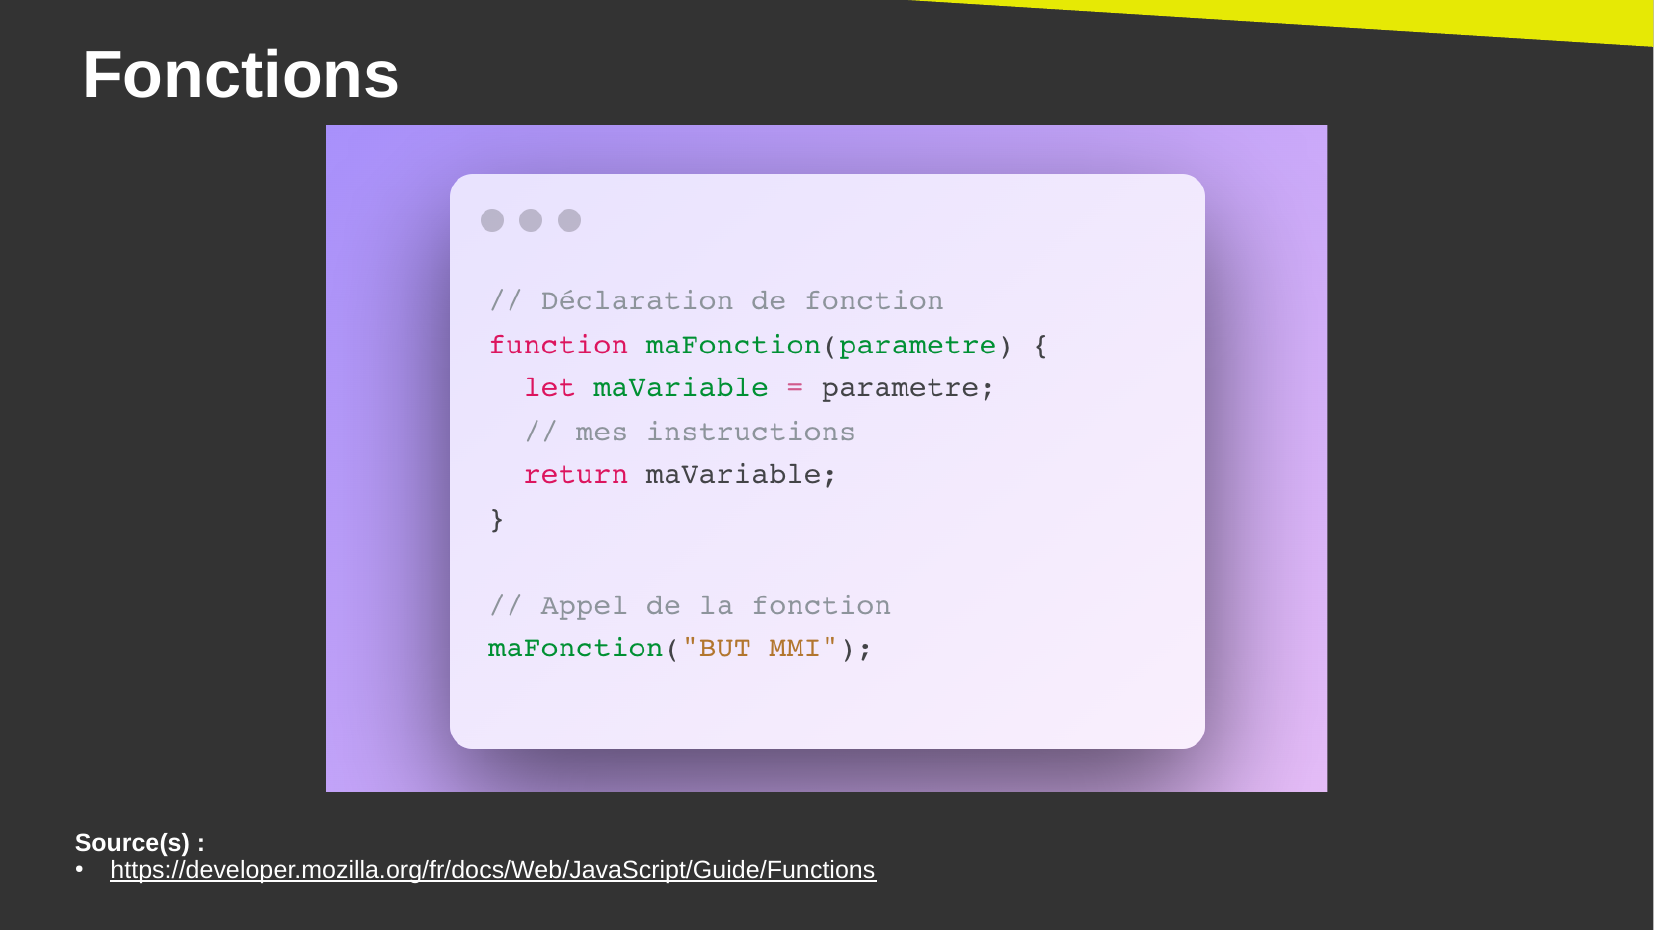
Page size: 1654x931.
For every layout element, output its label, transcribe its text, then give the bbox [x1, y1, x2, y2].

text_box Source(s) : https://developer.mozilla.org/fr/docs/Web/JavaScript/Guide/Functions [60, 820, 1583, 892]
text_box [907, 0, 1654, 47]
title Fonctions [82, 37, 1571, 114]
picture [326, 125, 1328, 792]
